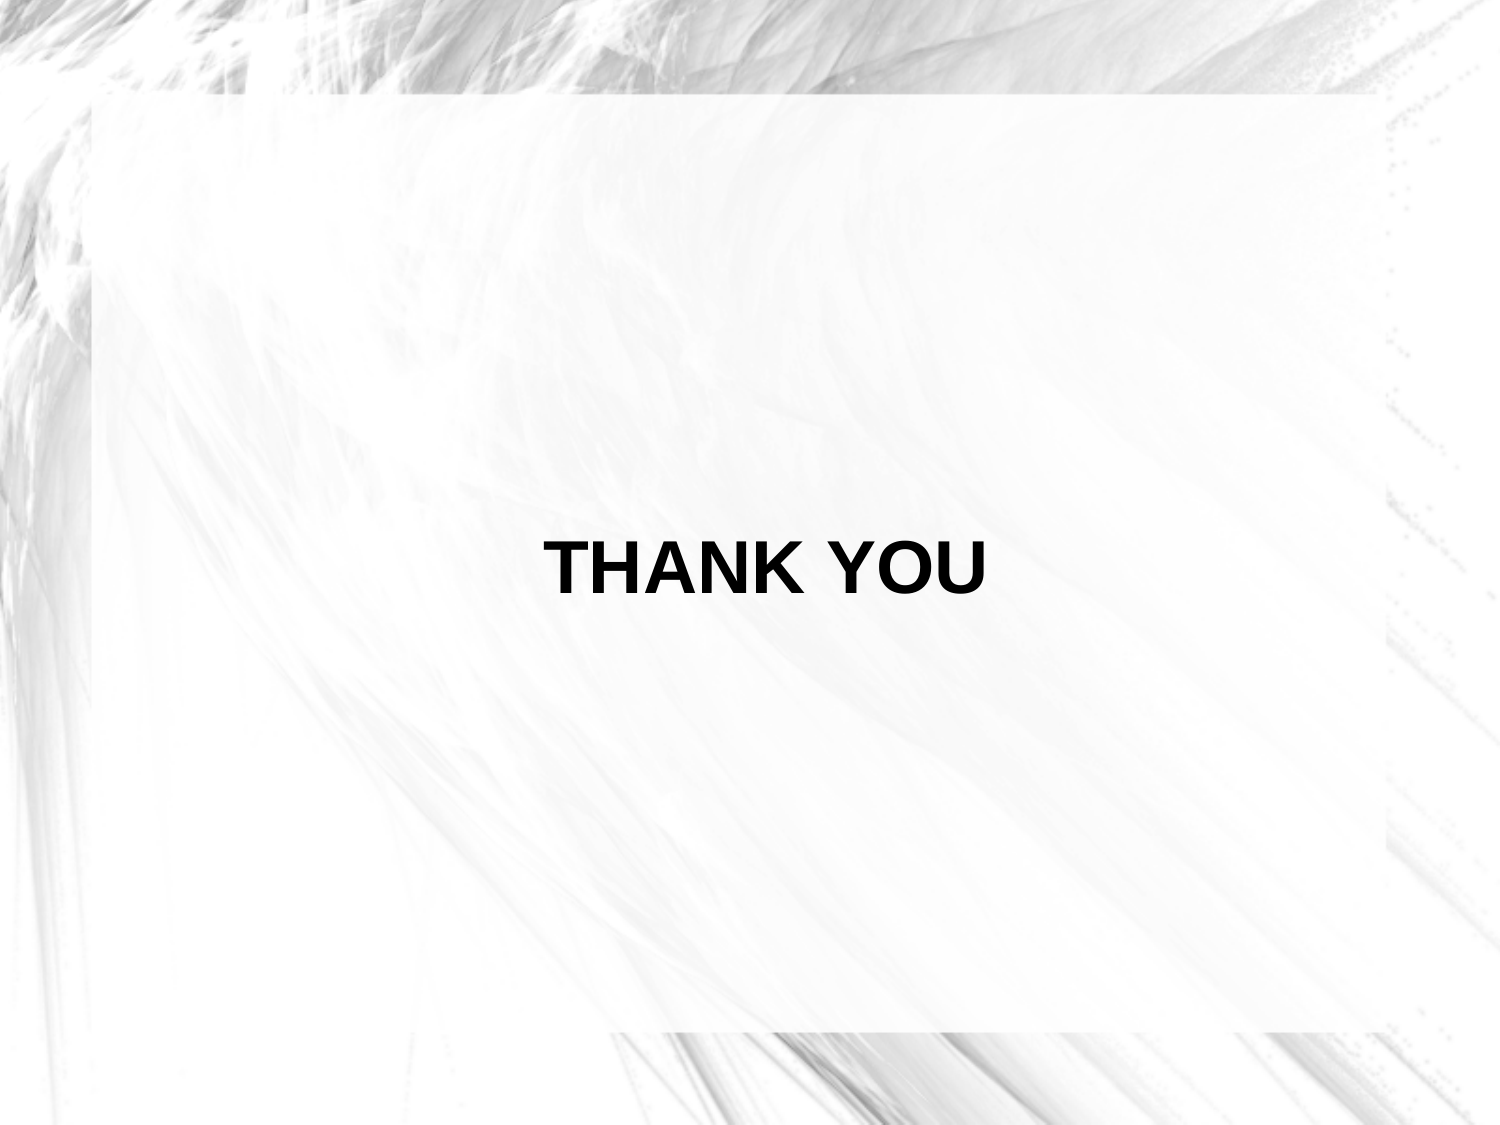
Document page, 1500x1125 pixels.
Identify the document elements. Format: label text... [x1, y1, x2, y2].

picture [0, 0, 1500, 1125]
subtitle THANK YOU [107, 284, 1425, 852]
